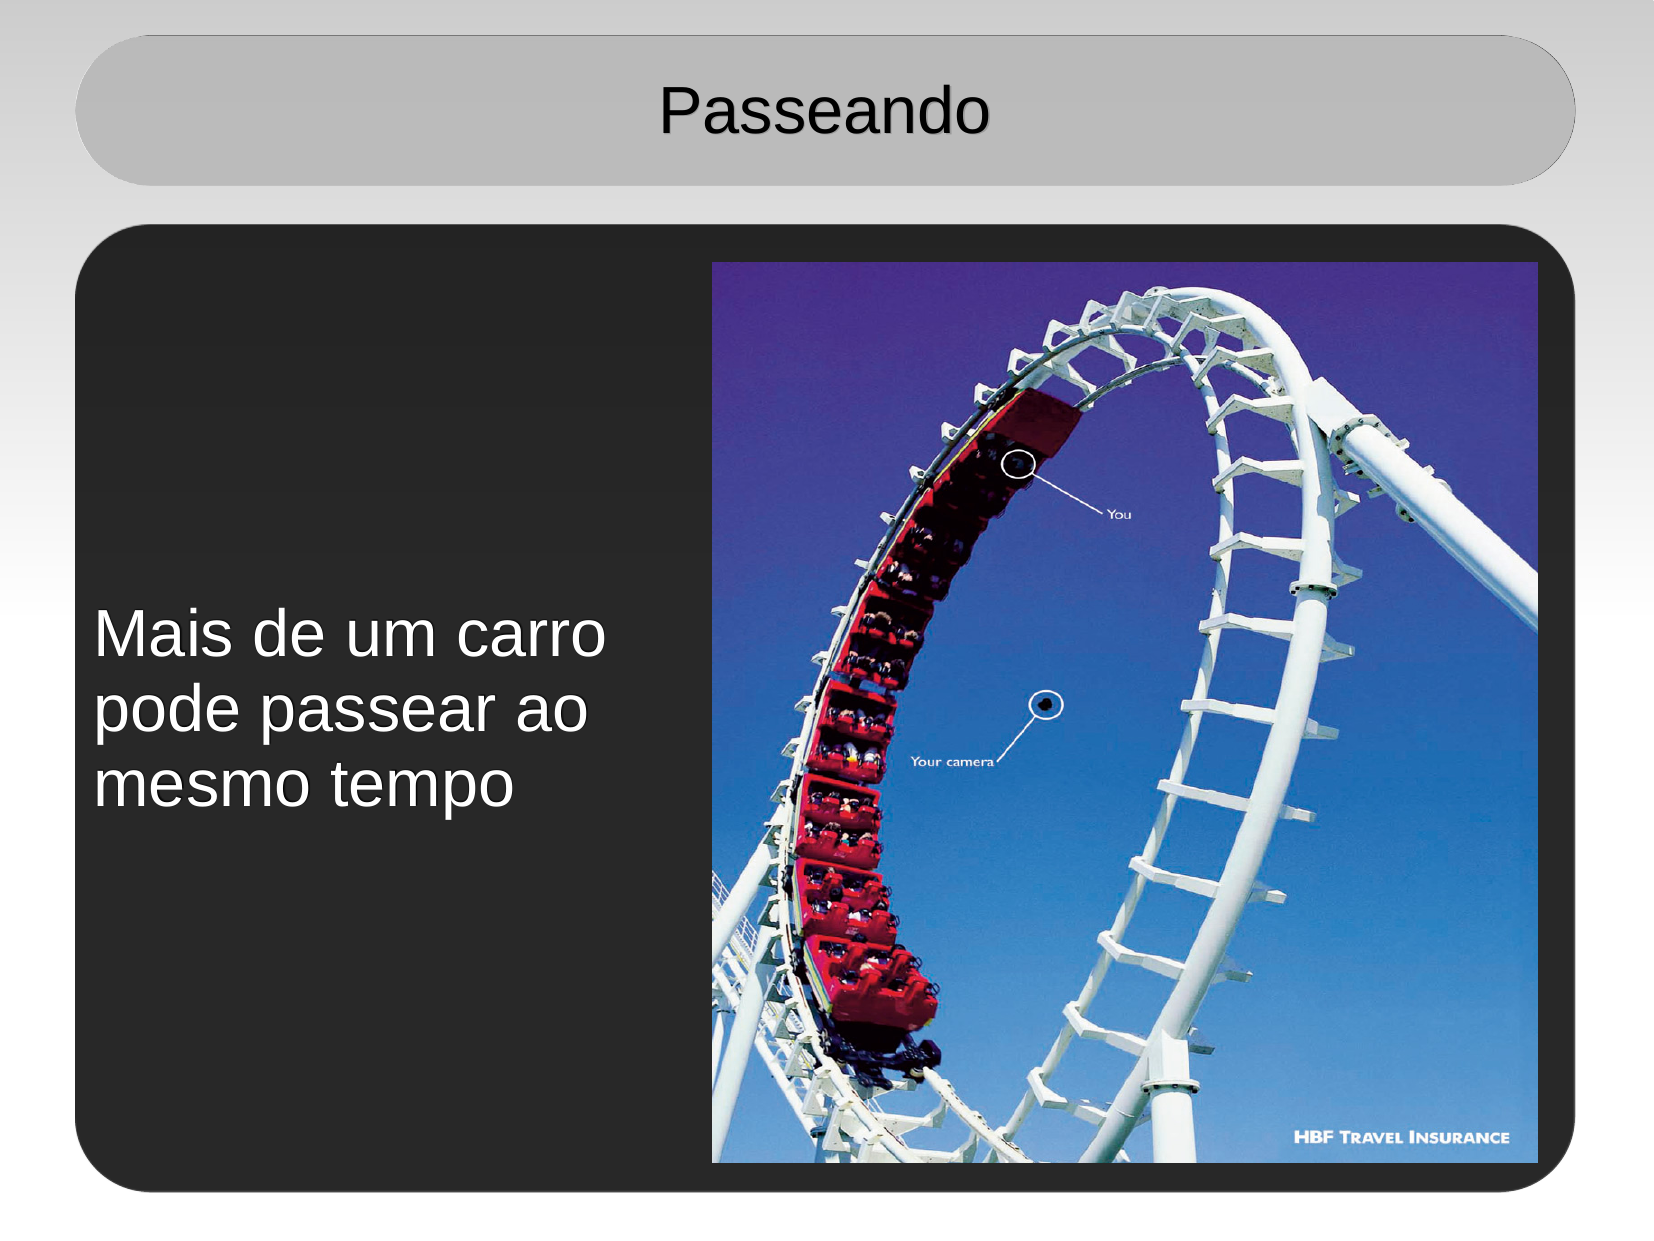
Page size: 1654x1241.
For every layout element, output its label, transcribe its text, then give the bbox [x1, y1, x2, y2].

text_box Mais de um carro pode passear ao mesmo tempo [75, 225, 1576, 1193]
picture [712, 262, 1538, 1163]
text_box Passeando [75, 35, 1576, 186]
